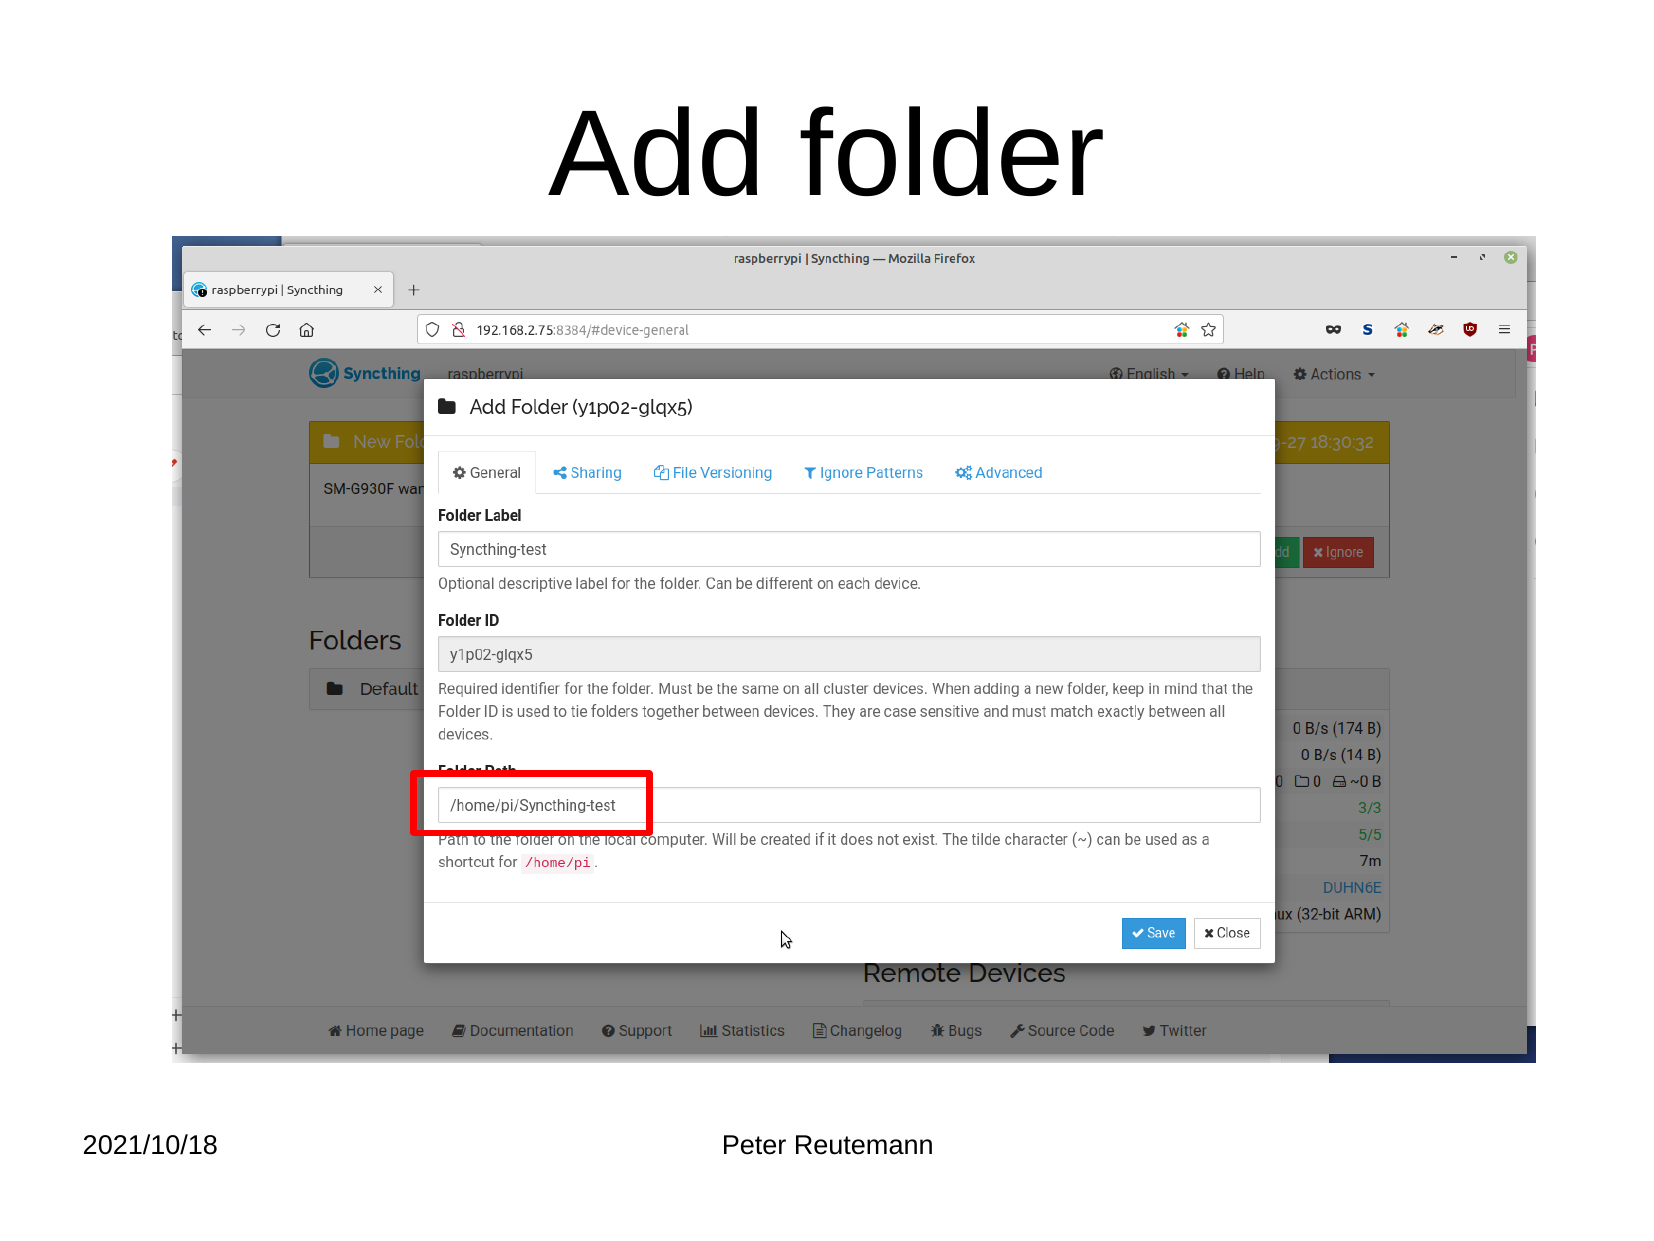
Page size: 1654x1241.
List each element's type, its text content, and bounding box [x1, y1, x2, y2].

title Add folder [82, 49, 1571, 257]
picture [172, 236, 1536, 1063]
